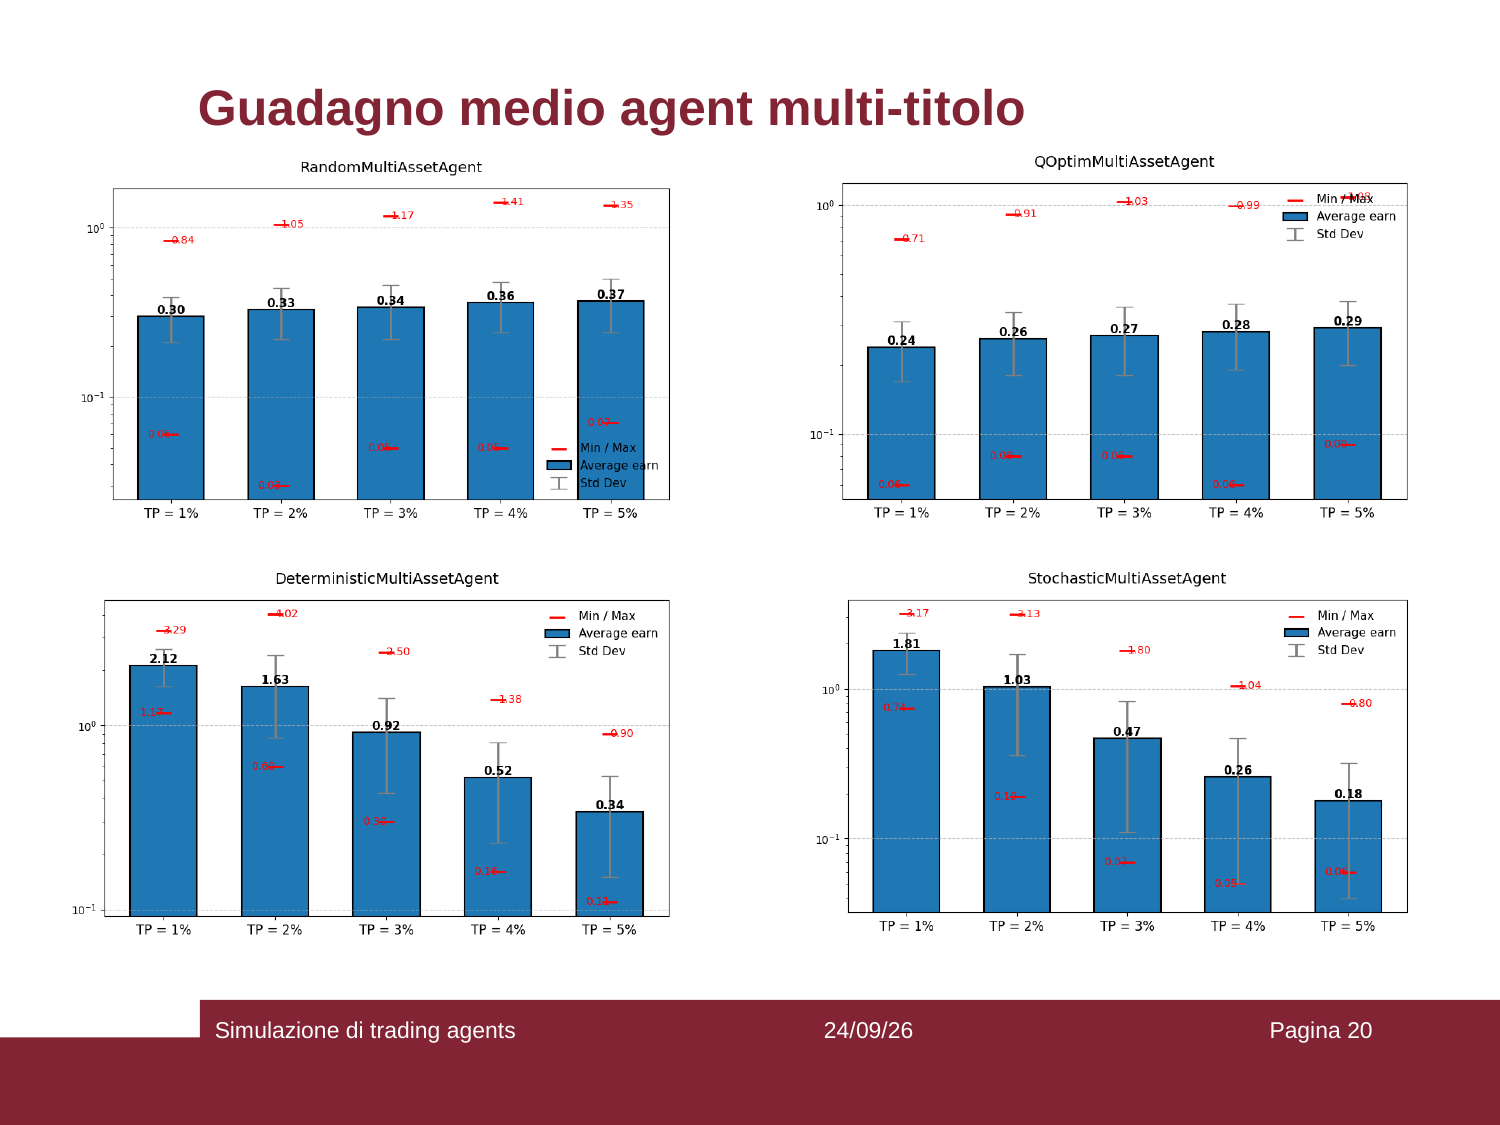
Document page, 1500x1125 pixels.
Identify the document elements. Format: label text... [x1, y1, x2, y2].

picture [59, 560, 680, 949]
picture [797, 143, 1418, 532]
picture [803, 560, 1418, 945]
title Guadagno medio agent multi-titolo [183, 67, 1400, 150]
picture [68, 149, 680, 532]
